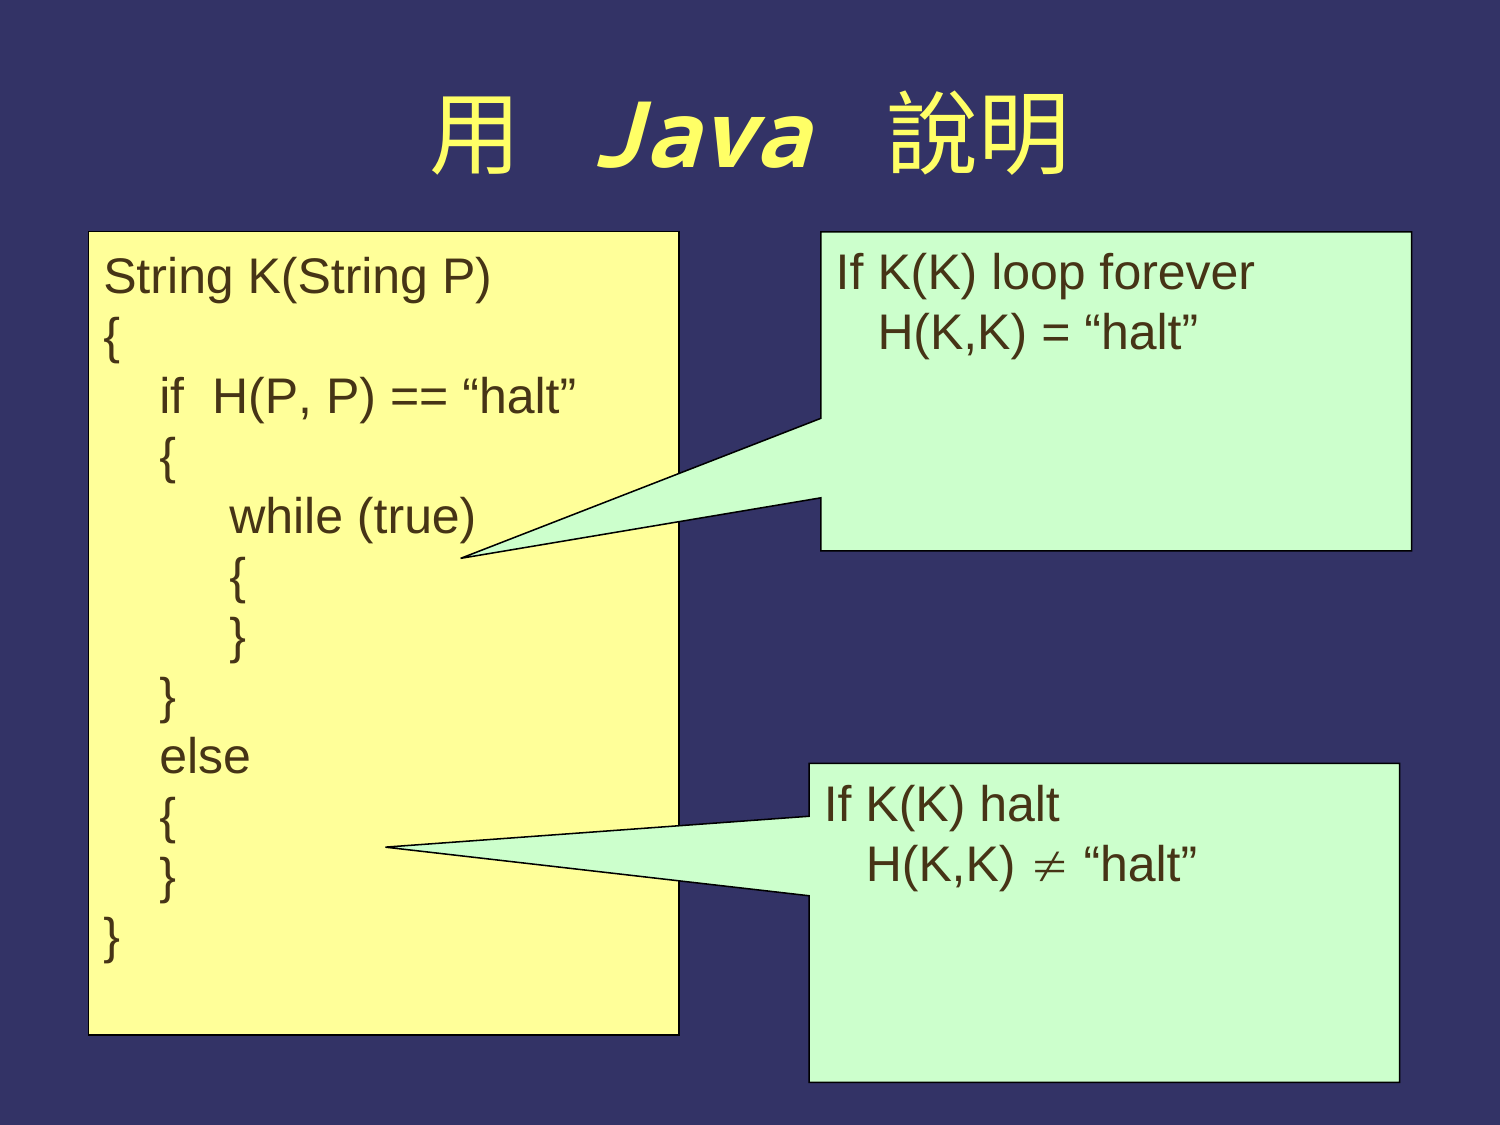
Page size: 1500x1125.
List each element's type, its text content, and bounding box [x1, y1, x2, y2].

text_box If K(K) loop forever H(K,K) = “halt” [460, 231, 1412, 559]
text_box If K(K) halt H(K,K)  “halt” [385, 763, 1400, 1083]
title 用 Java 說明 [75, 37, 1426, 225]
text_box String K(String P) { if H(P, P) == “halt” { while (true) { } } else { } } [88, 231, 680, 1035]
